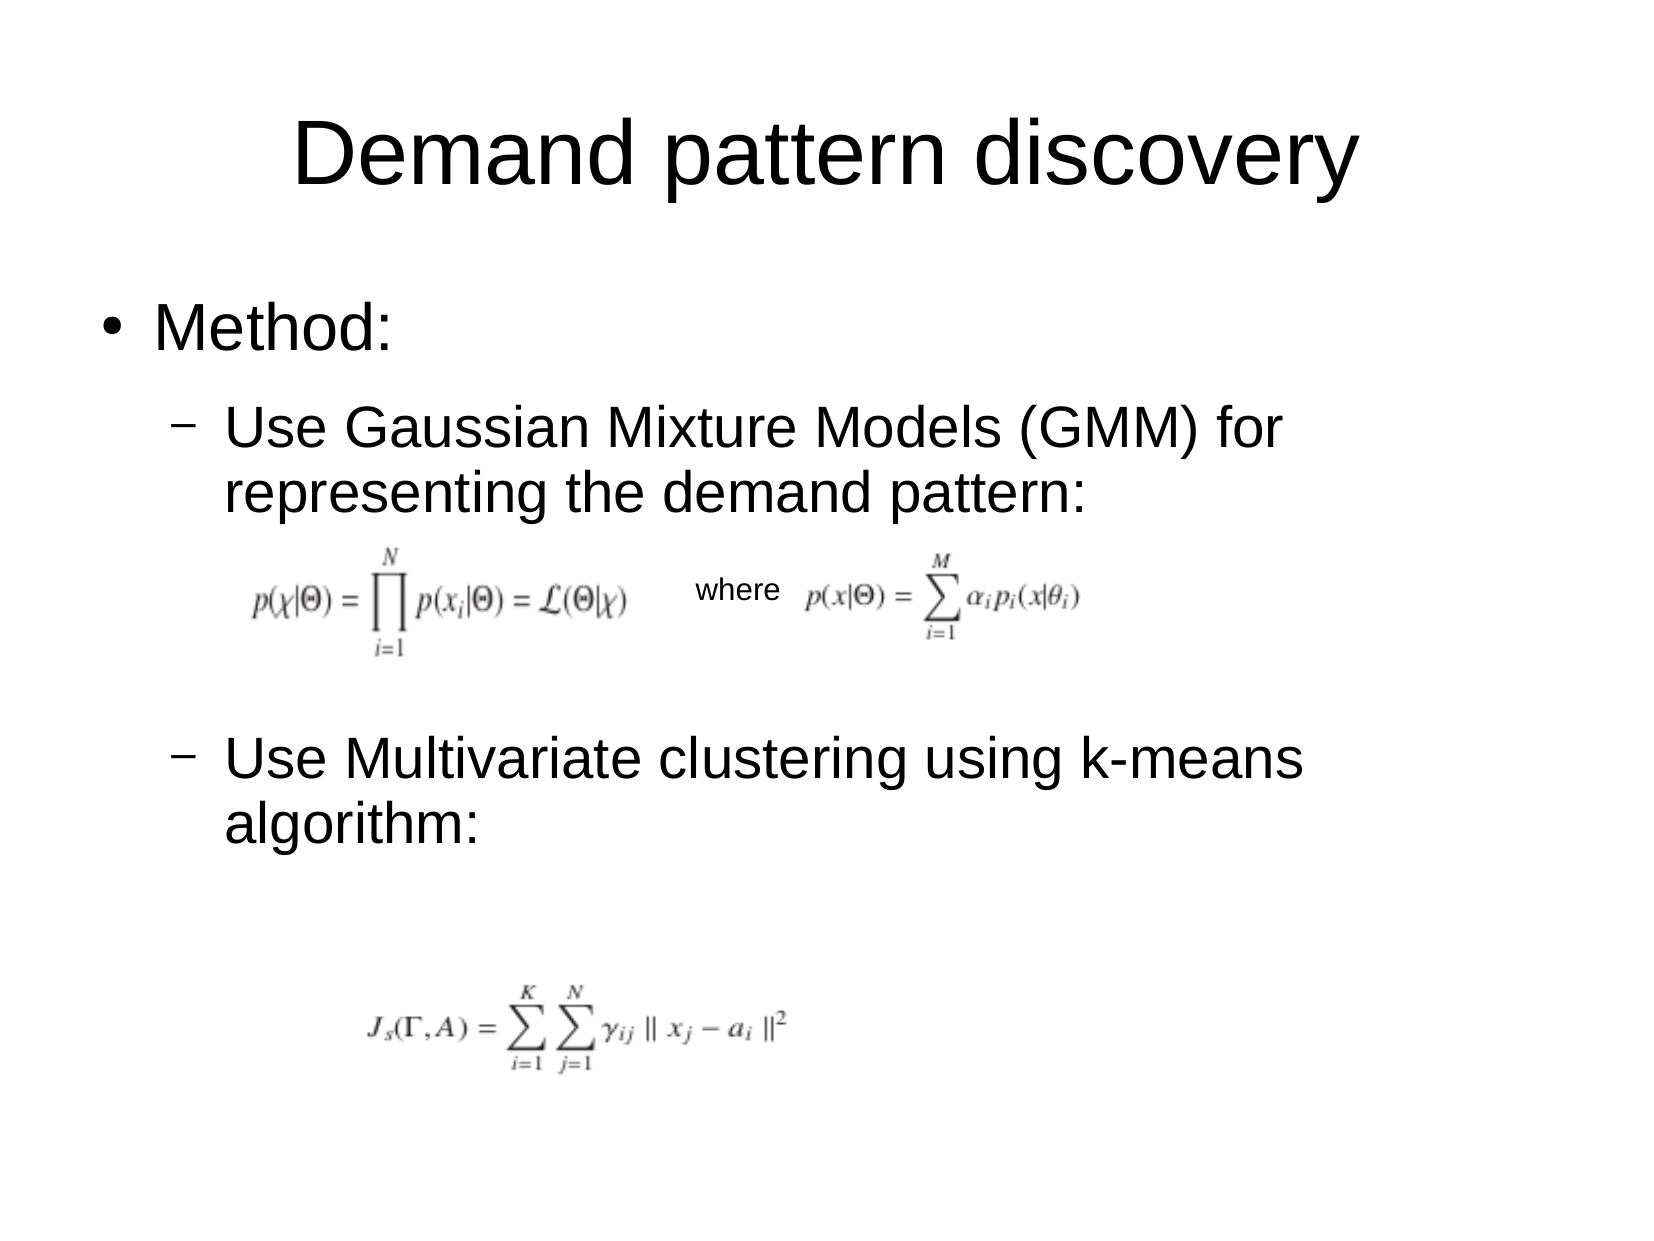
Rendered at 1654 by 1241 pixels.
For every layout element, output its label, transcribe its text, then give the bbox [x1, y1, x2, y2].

title Demand pattern discovery [82, 49, 1571, 257]
picture [366, 968, 804, 1088]
picture [236, 536, 650, 662]
list Method: Use Gaussian Mixture Models (GMM) for representing the demand pattern: where Use Multivariate clustering using k-means algorithm: [82, 290, 1538, 1010]
picture [803, 546, 1099, 650]
